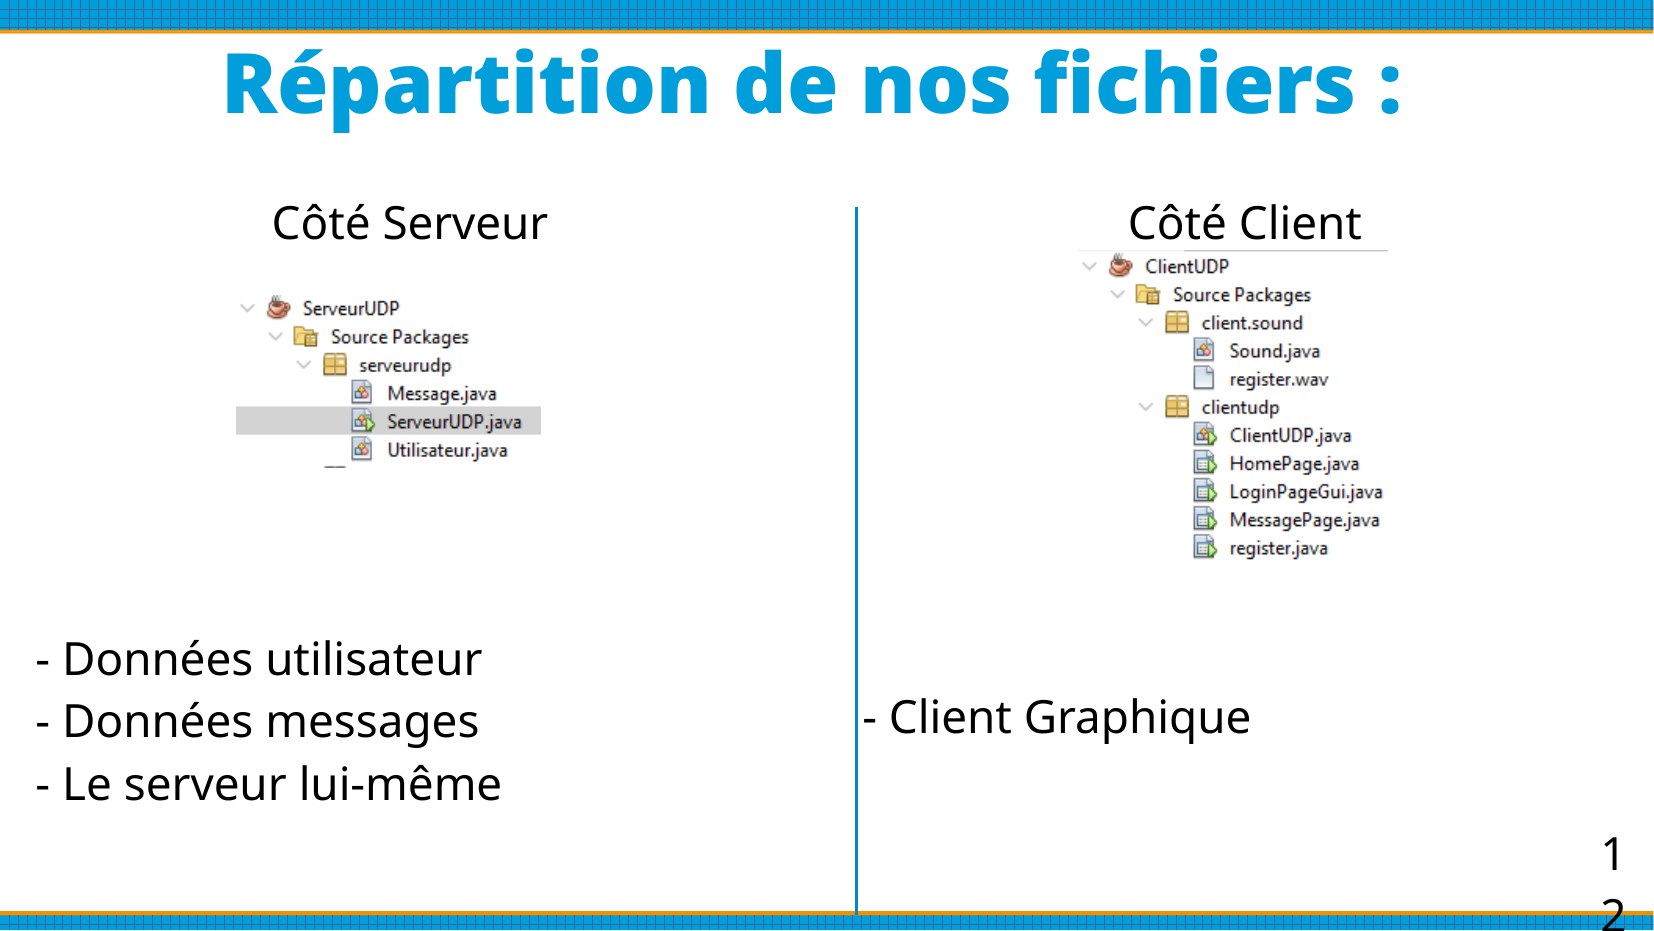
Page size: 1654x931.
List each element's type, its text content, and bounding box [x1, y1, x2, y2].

subtitle Répartition de nos fichiers : [118, 22, 1506, 140]
text_box - Client Graphique [856, 679, 1625, 743]
text_box 12 [1594, 852, 1654, 916]
picture [1078, 250, 1388, 562]
text_box Côté Client [1122, 177, 1418, 266]
text_box - Données utilisateur - Données messages - Le serveur lui-même [29, 620, 798, 798]
picture [236, 295, 541, 468]
text_box Côté Serveur [265, 177, 562, 266]
